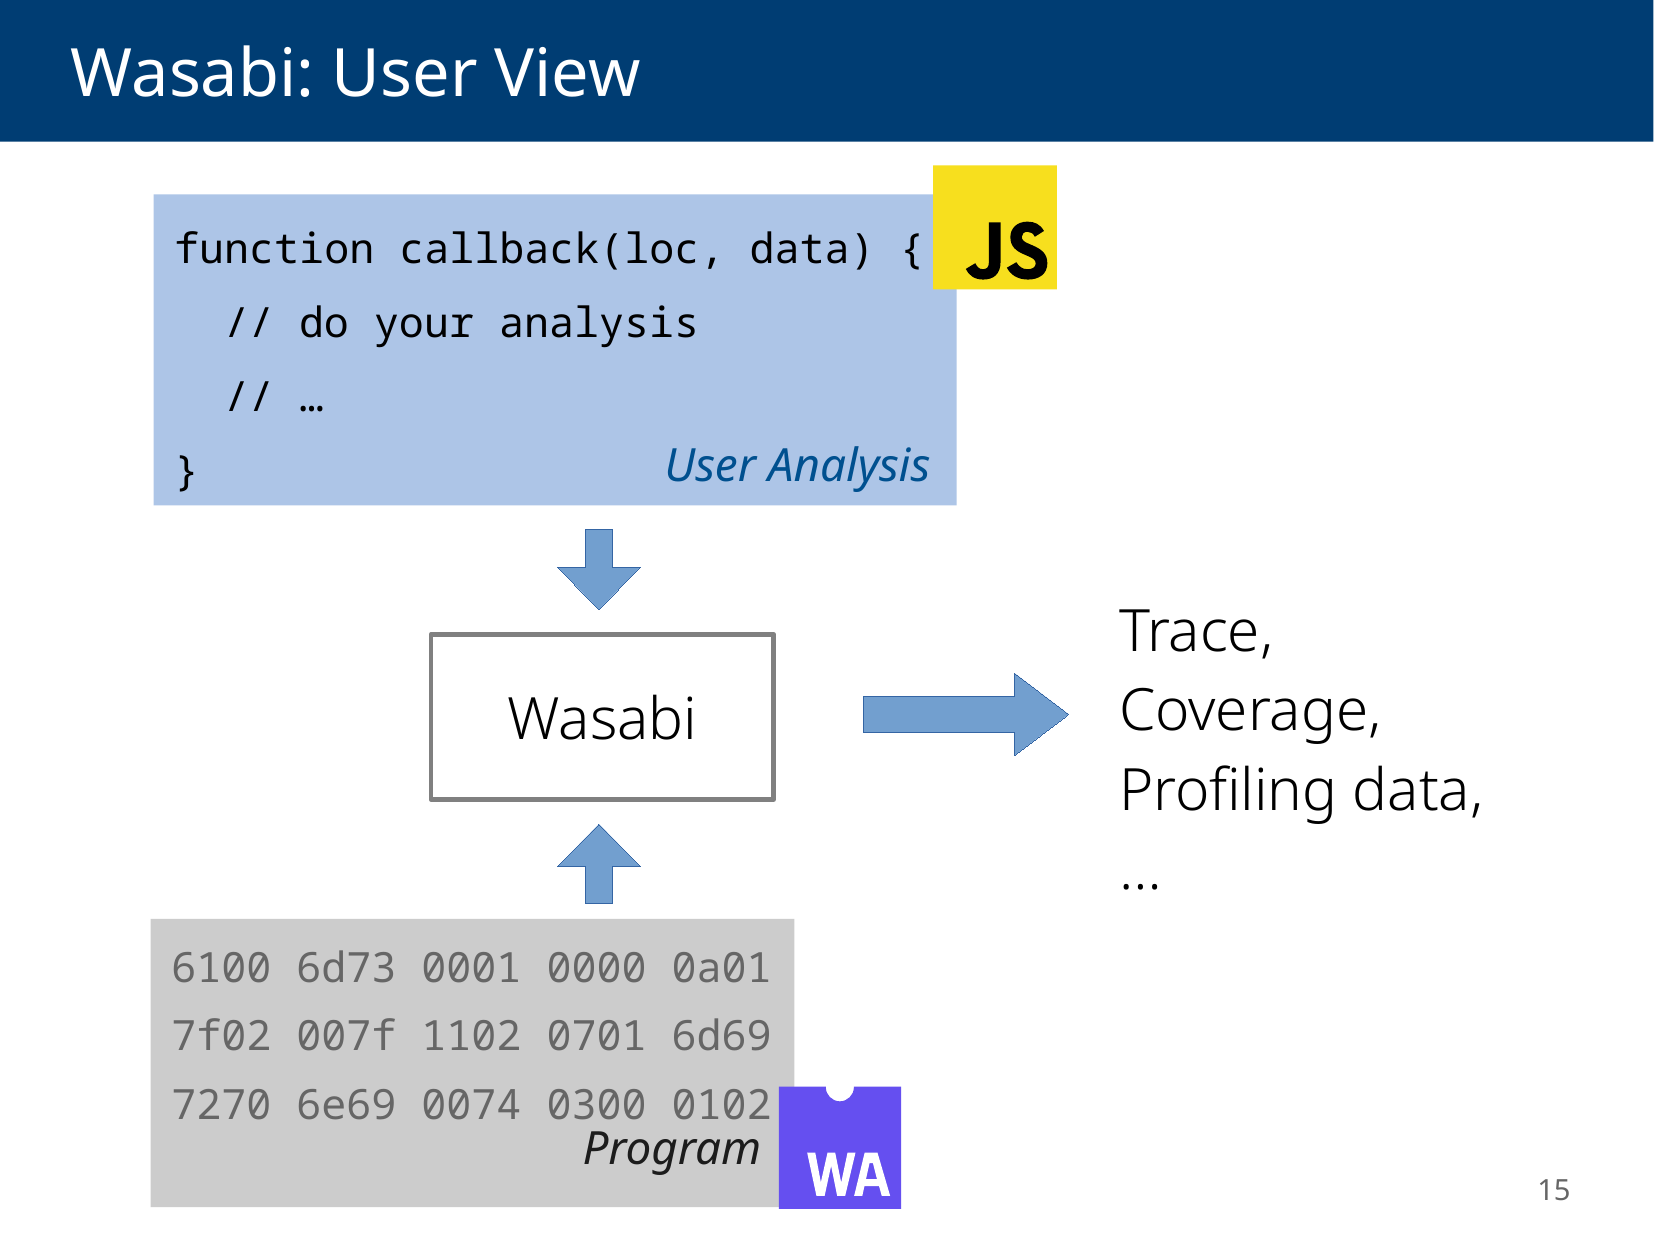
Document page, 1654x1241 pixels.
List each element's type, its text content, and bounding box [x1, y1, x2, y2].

text_box Trace, Coverage, Profiling data, … [1104, 581, 1494, 877]
text_box [557, 824, 641, 904]
text_box Wasabi [431, 634, 774, 800]
title Wasabi: User View [0, 0, 1654, 142]
text_box [557, 529, 641, 610]
text_box Program [567, 1108, 779, 1182]
picture [778, 1086, 902, 1209]
text_box 6100 6d73 0001 0000 0a01 7f02 007f 1102 0701 6d69 7270 6e69 0074 0300 0102 [150, 944, 795, 1182]
text_box User Analysis [649, 425, 957, 495]
picture [933, 165, 1058, 290]
text_box [863, 673, 1069, 756]
text_box function callback(loc, data) { // do your analysis // … } [153, 194, 957, 505]
